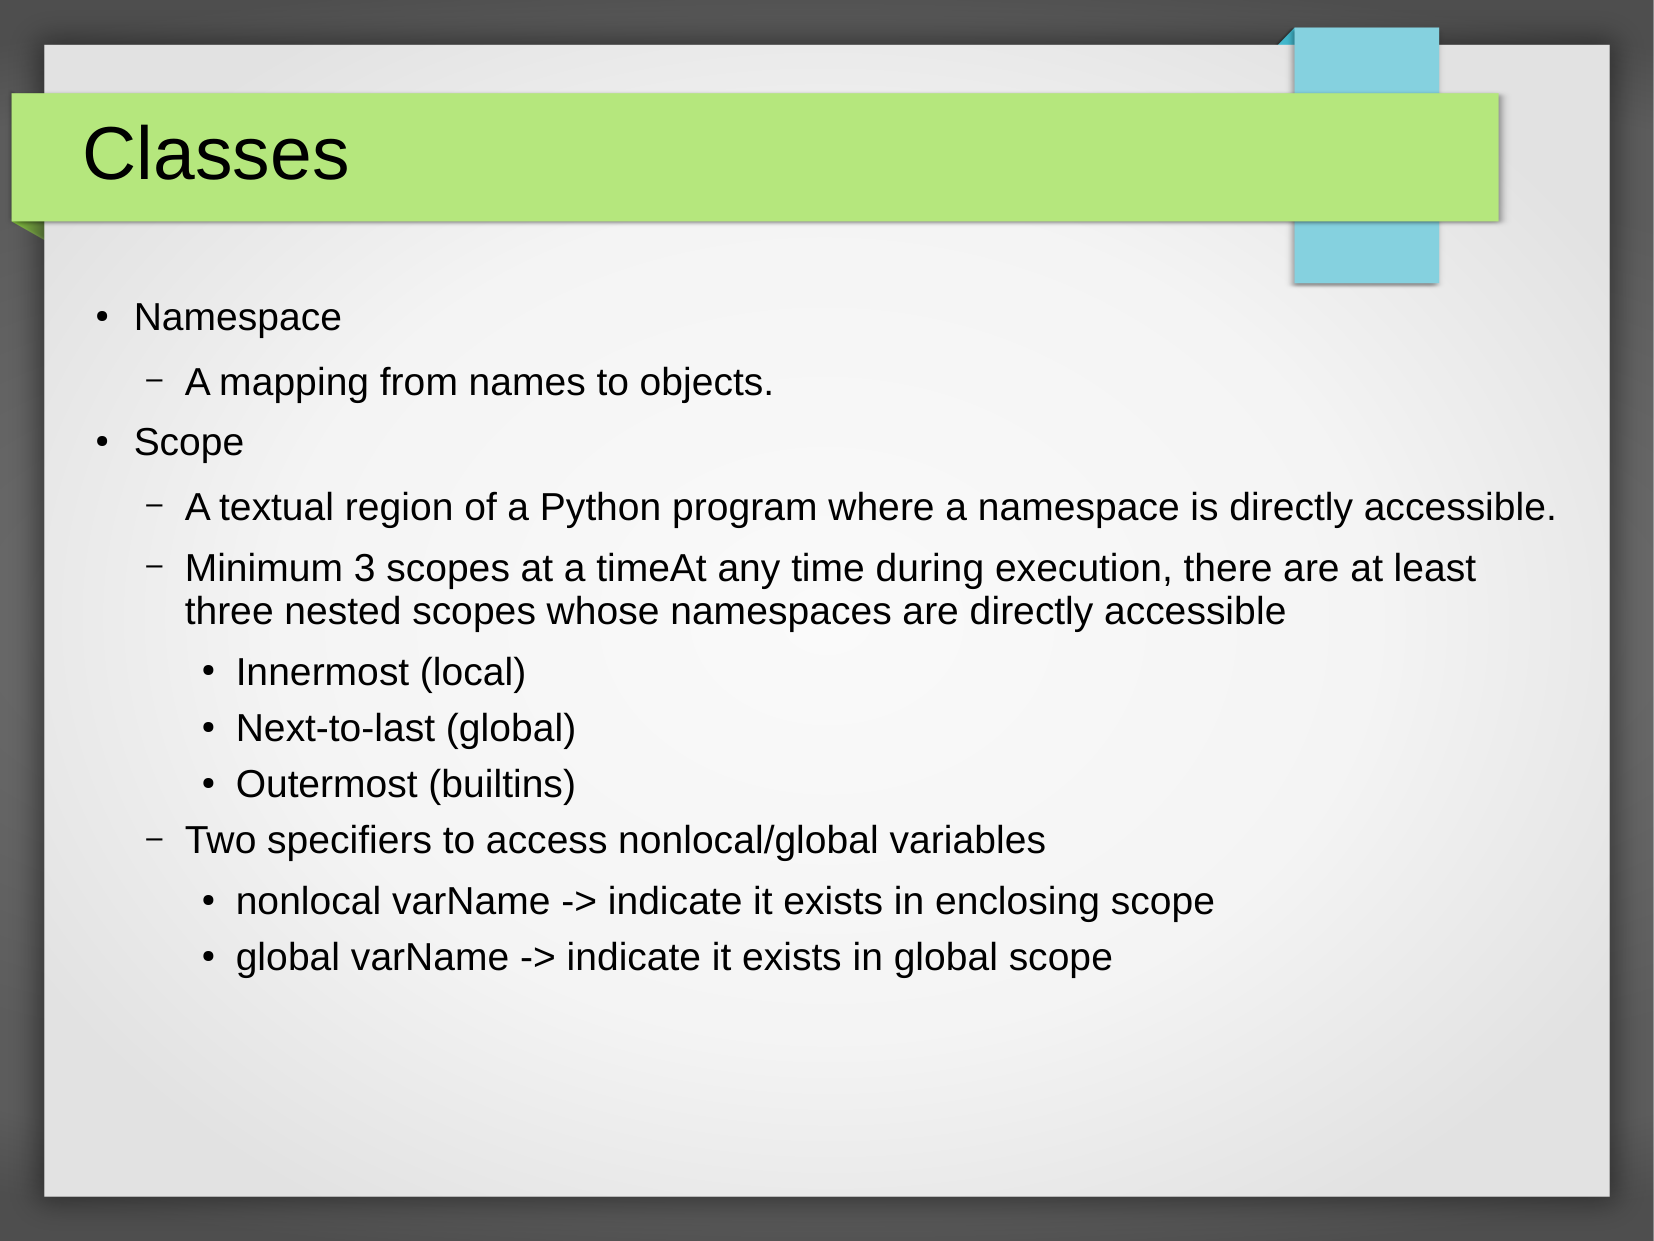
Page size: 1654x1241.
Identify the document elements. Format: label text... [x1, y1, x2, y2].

picture [0, 0, 1654, 1241]
title Classes [82, 94, 1264, 213]
list Namespace A mapping from names to objects. Scope A textual region of a Python program where a namespace is directly accessible. Minimum 3 scopes at a timeAt any time during execution, there are at least three nested scopes whose namespaces are directly accessible Innermost (local) Next-to-last (global) Outermost (builtins) Two specifiers to access nonlocal/global variables nonlocal varName -> indicate it exists in enclosing scope global varName -> indicate it exists in global scope [82, 295, 1571, 1015]
